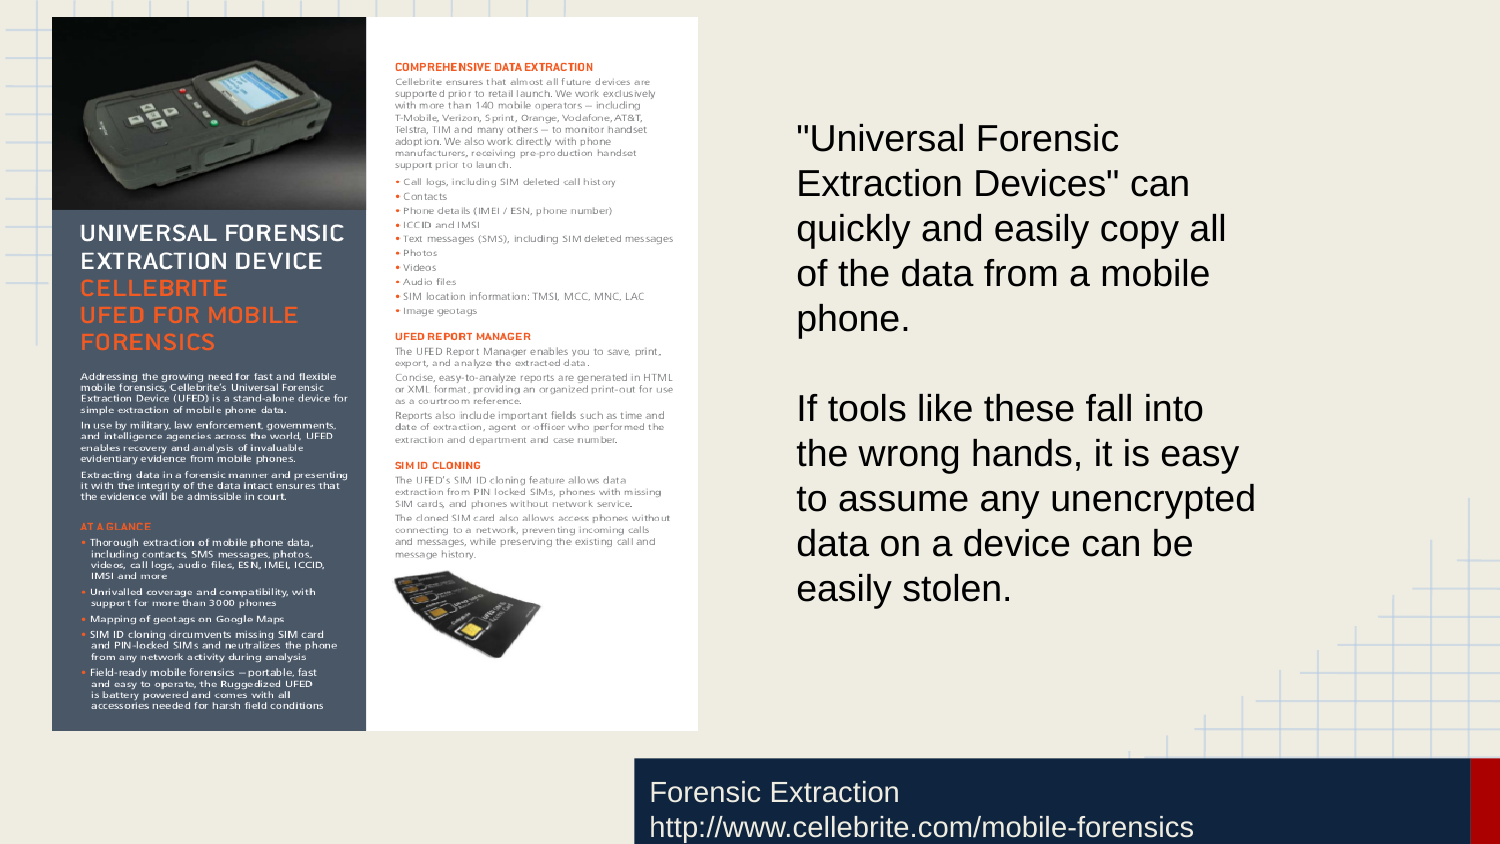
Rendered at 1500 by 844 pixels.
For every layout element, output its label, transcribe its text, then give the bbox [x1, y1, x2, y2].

list Forensic Extraction http://www.cellebrite.com/mobile-forensics [634, 758, 1471, 844]
picture [52, 17, 698, 731]
text_box "Universal Forensic Extraction Devices" can quickly and easily copy all of the data from a mobile phone. If tools like these fall into the wrong hands, it is easy to assume any unencrypted data on a device can be easily stolen. [781, 115, 1274, 608]
